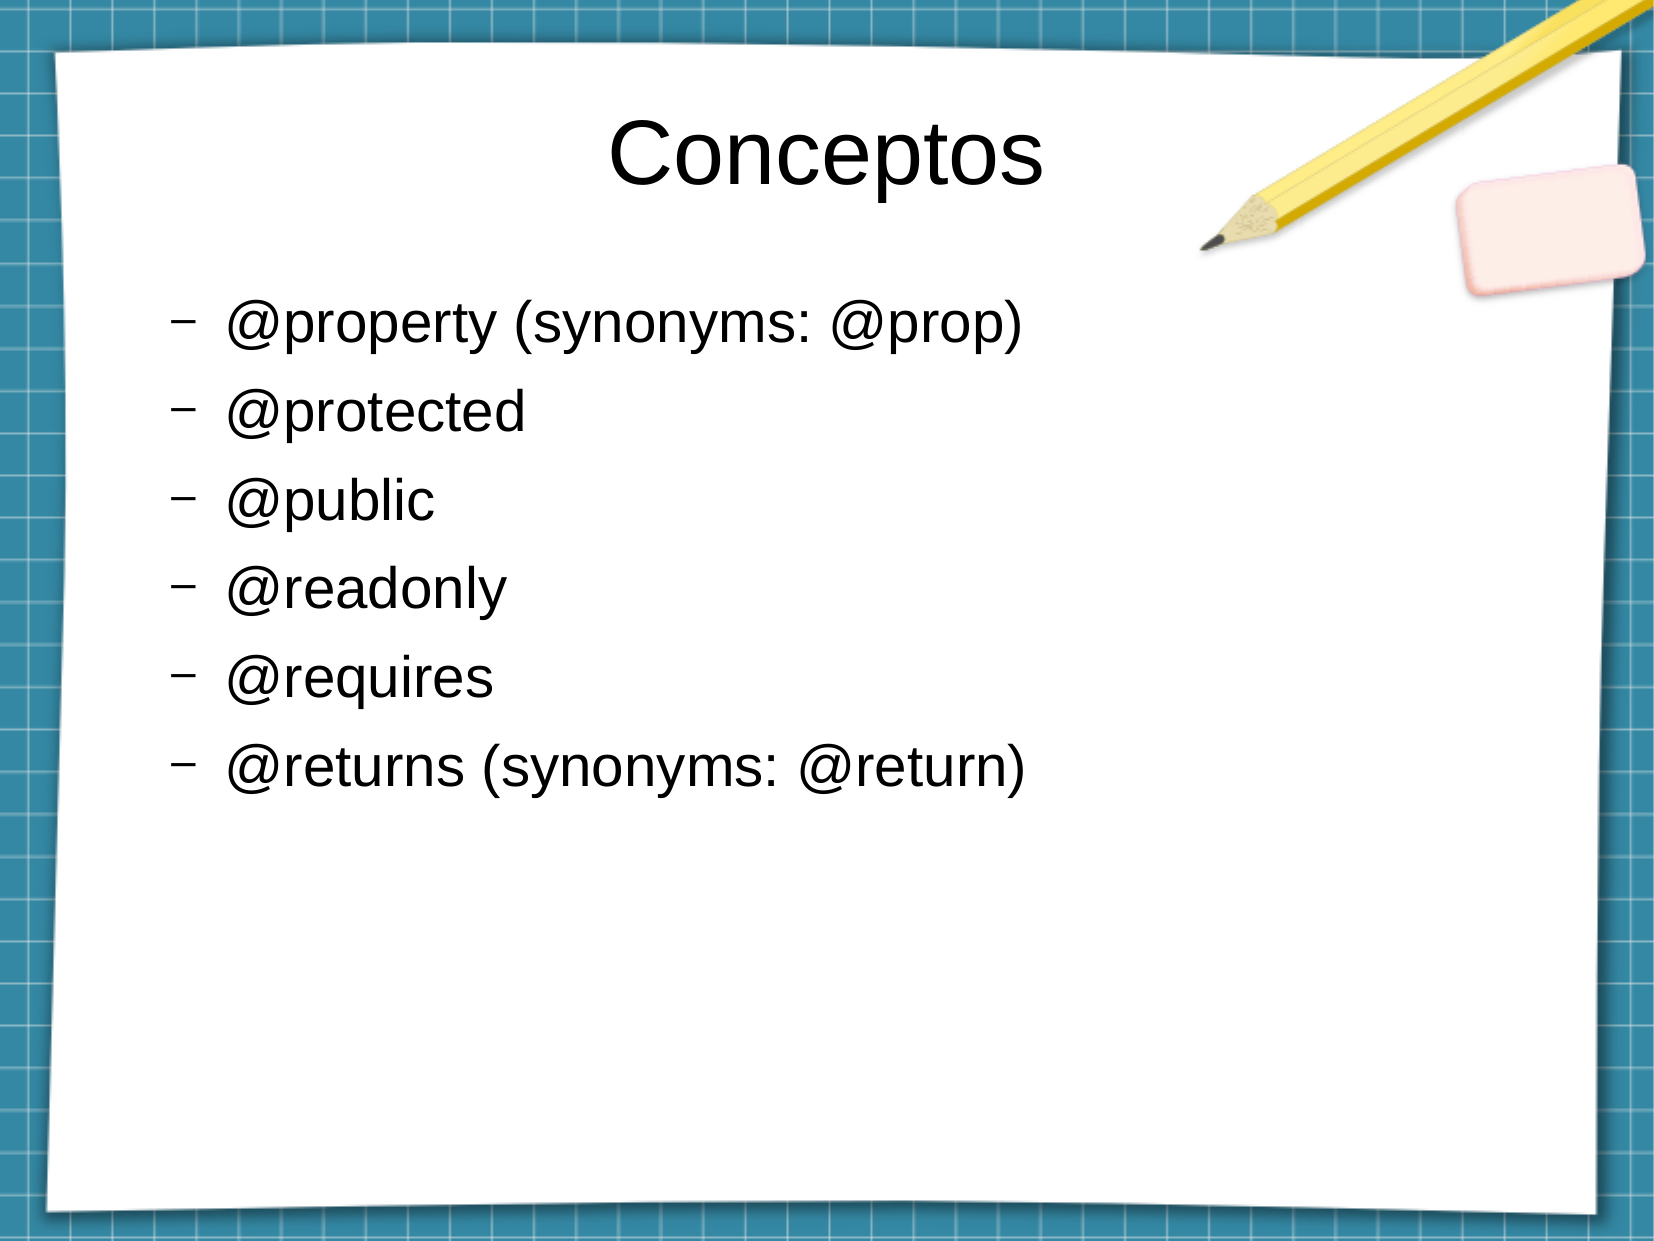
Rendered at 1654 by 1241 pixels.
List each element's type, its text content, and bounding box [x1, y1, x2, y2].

list @property (synonyms: @prop) @protected @public @readonly @requires @returns (synonyms: @return) [82, 290, 1571, 1010]
picture [0, 0, 1654, 1241]
title Conceptos [82, 49, 1571, 257]
